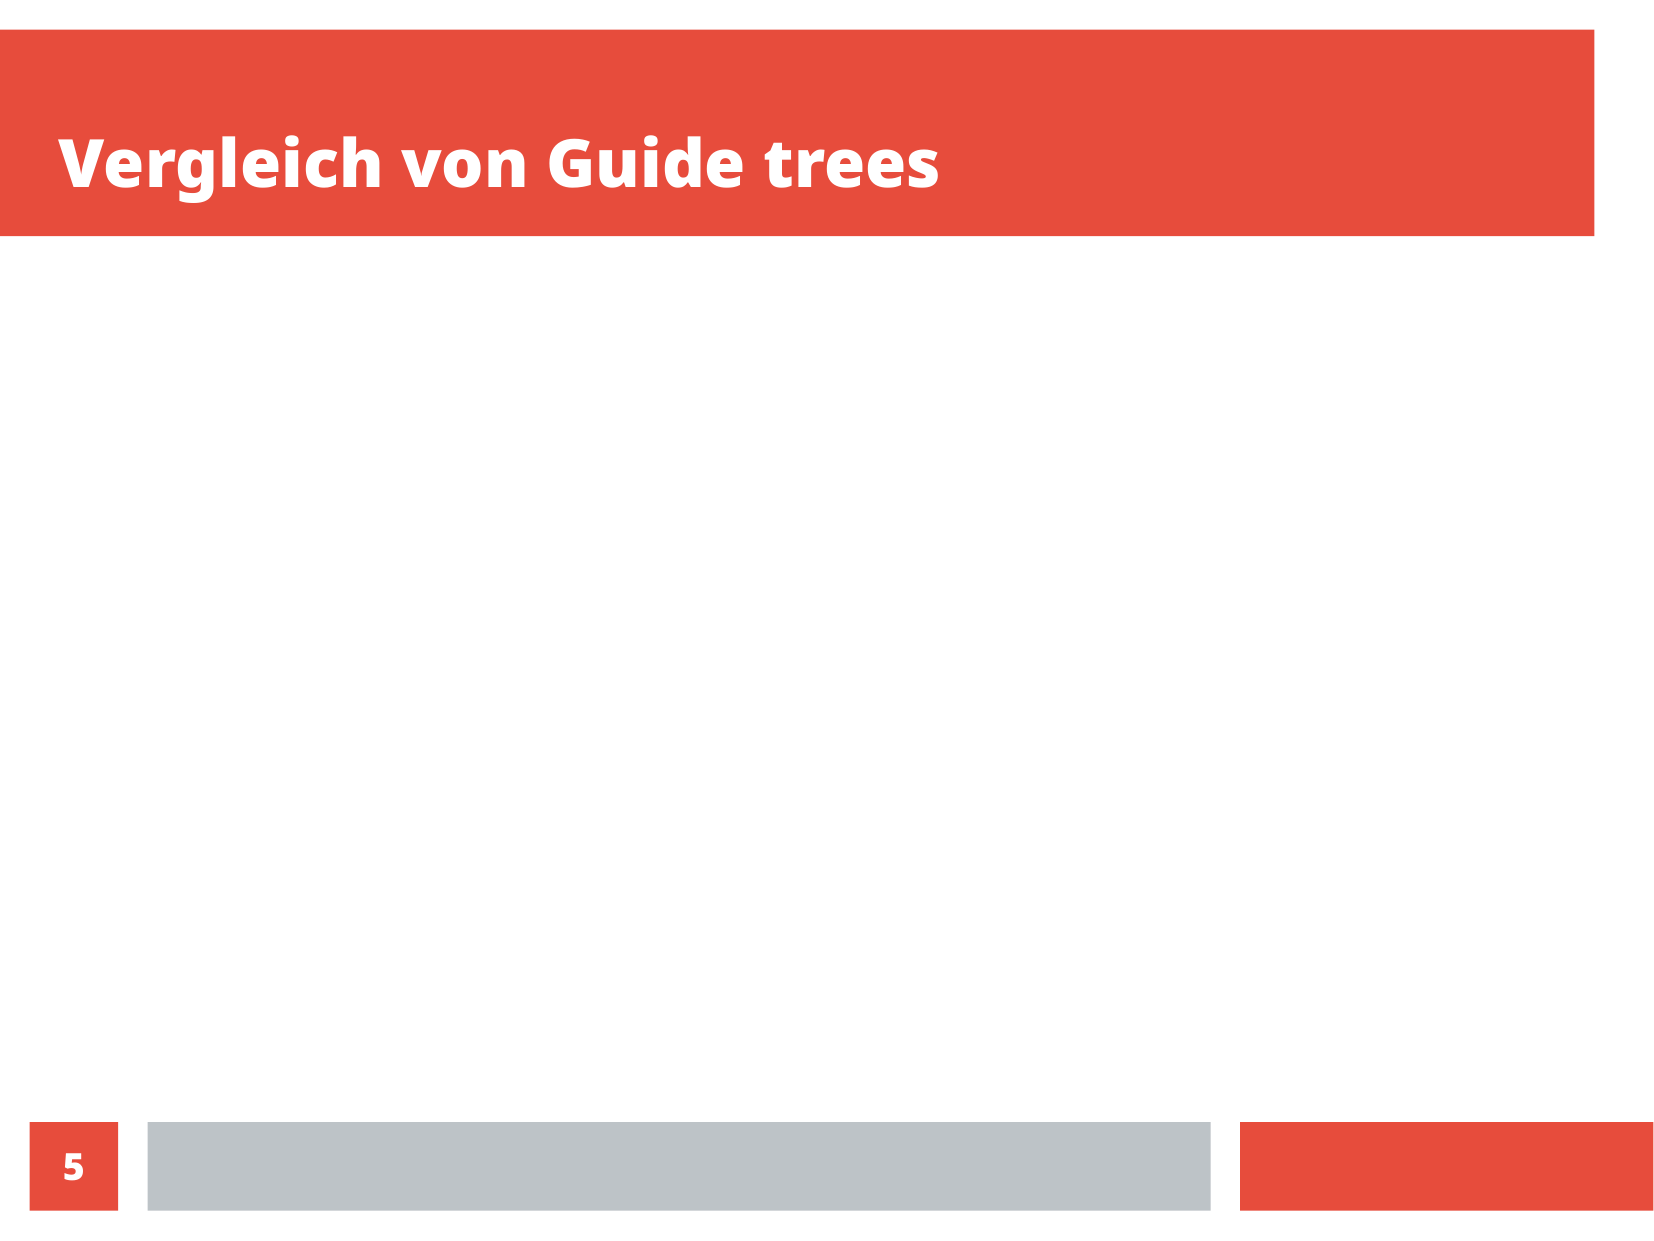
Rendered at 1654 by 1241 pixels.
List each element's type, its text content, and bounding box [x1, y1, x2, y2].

title Vergleich von Guide trees [59, 59, 1595, 207]
